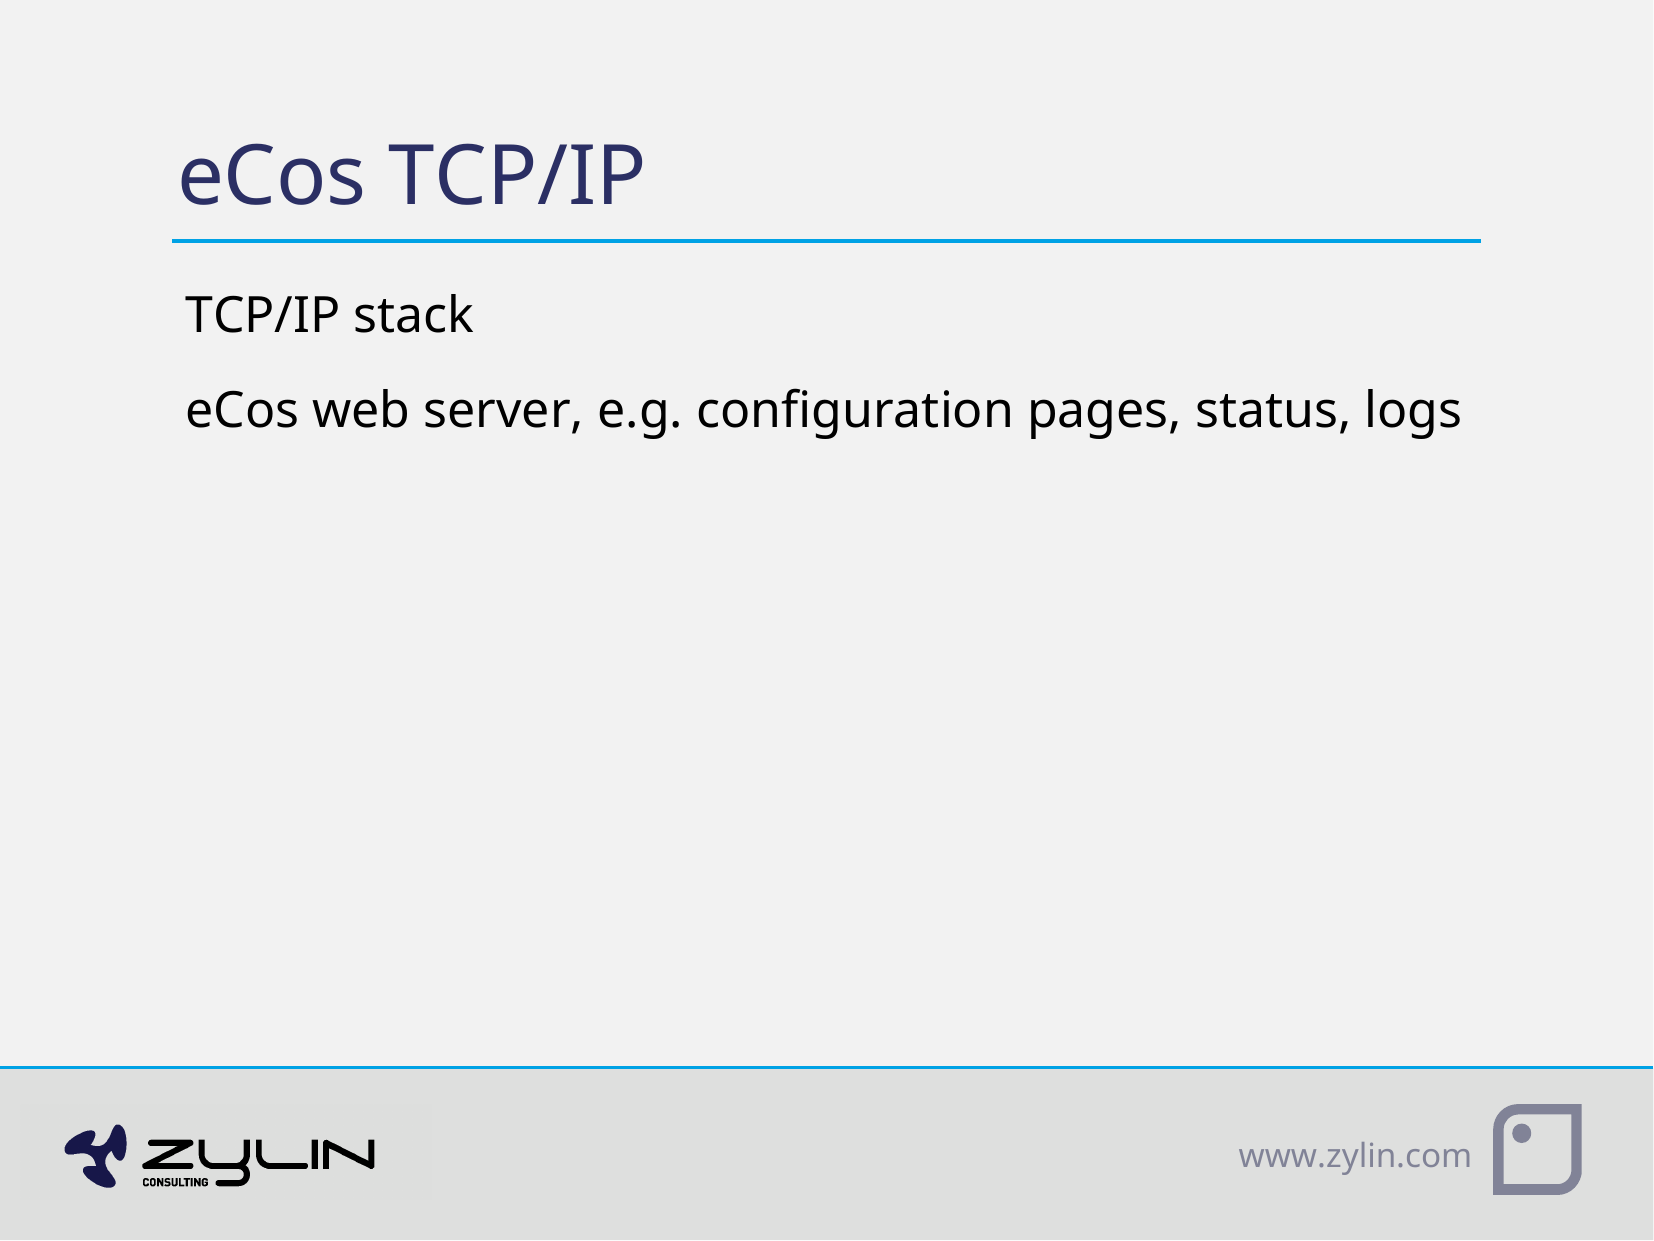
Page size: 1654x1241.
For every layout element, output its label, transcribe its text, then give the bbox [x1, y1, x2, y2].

title eCos TCP/IP [177, 122, 1493, 223]
picture [20, 1104, 432, 1200]
list TCP/IP stack eCos web server, e.g. configuration pages, status, logs [167, 280, 1495, 1052]
